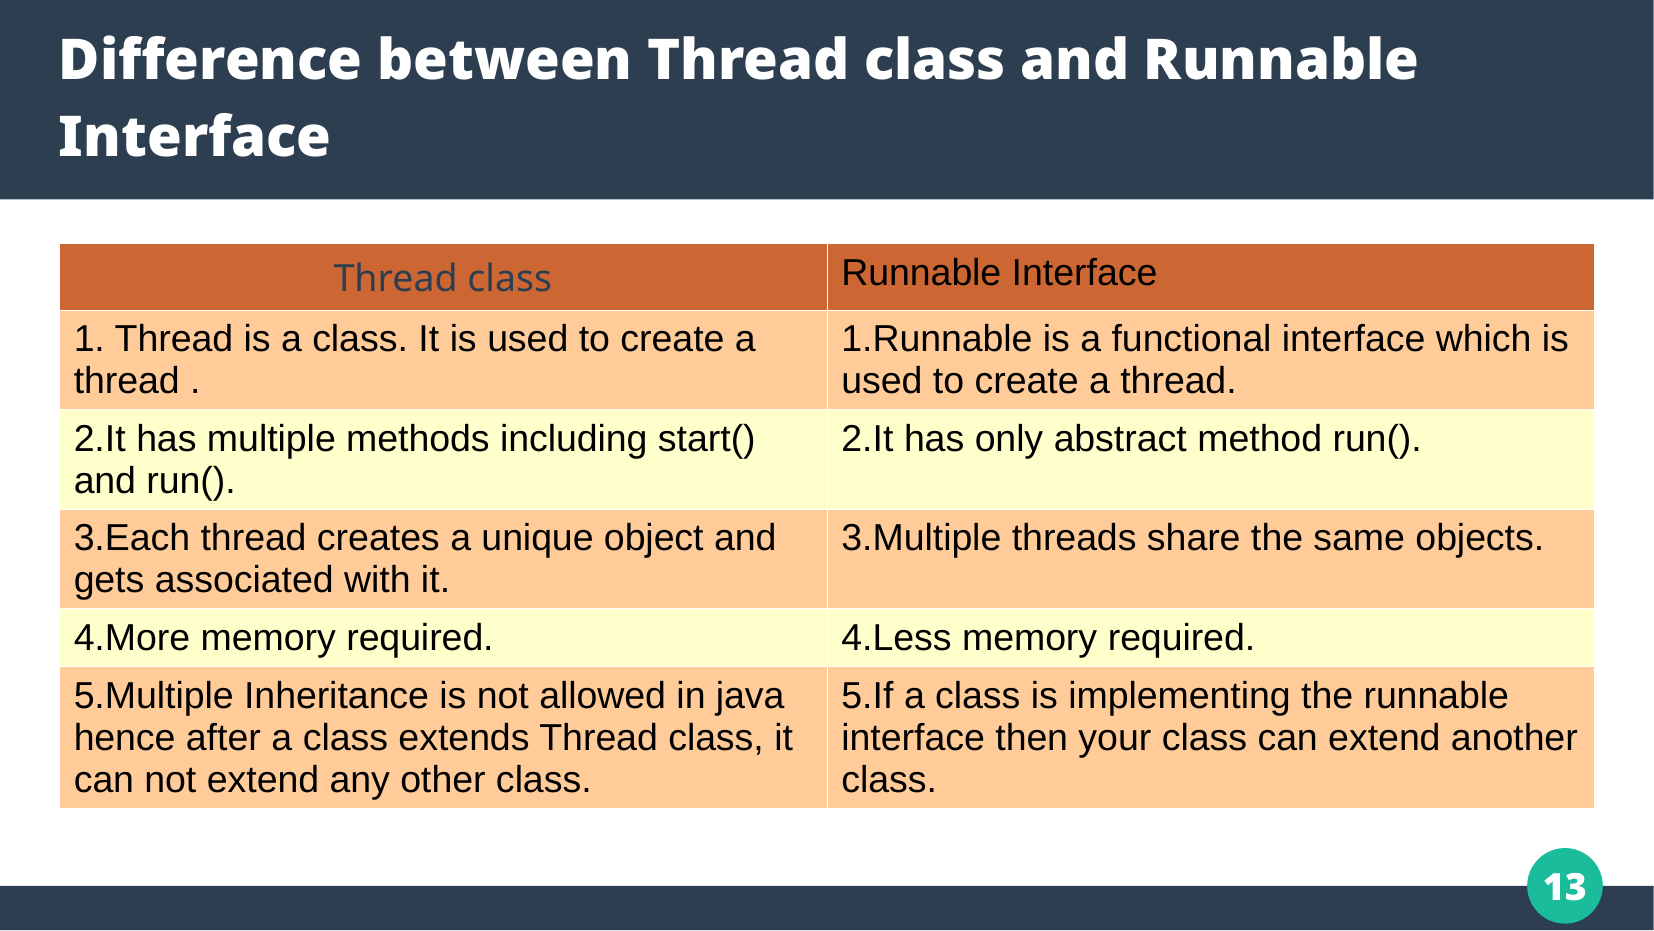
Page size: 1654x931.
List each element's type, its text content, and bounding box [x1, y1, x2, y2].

table_header Thread class [60, 244, 827, 310]
table_header Runnable Interface [828, 244, 1594, 310]
table_cell 1. Thread is a class. It is used to create a thread . [60, 311, 827, 409]
table_cell 1.Runnable is a functional interface which is used to create a thread. [828, 311, 1594, 409]
title Difference between Thread class and Runnable Interface [59, 37, 1595, 155]
table_cell 2.It has multiple methods including start() and run(). [60, 410, 827, 509]
table_cell 3.Each thread creates a unique object and gets associated with it. [60, 510, 827, 608]
table_cell 4.More memory required. [60, 609, 827, 666]
table_cell 4.Less memory required. [828, 609, 1594, 666]
table_cell 2.It has only abstract method run(). [828, 410, 1594, 509]
table_cell 3.Multiple threads share the same objects. [828, 510, 1594, 608]
table_cell 5.Multiple Inheritance is not allowed in java hence after a class extends Thread class, it can not extend any other class. [60, 667, 827, 808]
table_cell 5.If a class is implementing the runnable interface then your class can extend another class. [828, 667, 1594, 808]
